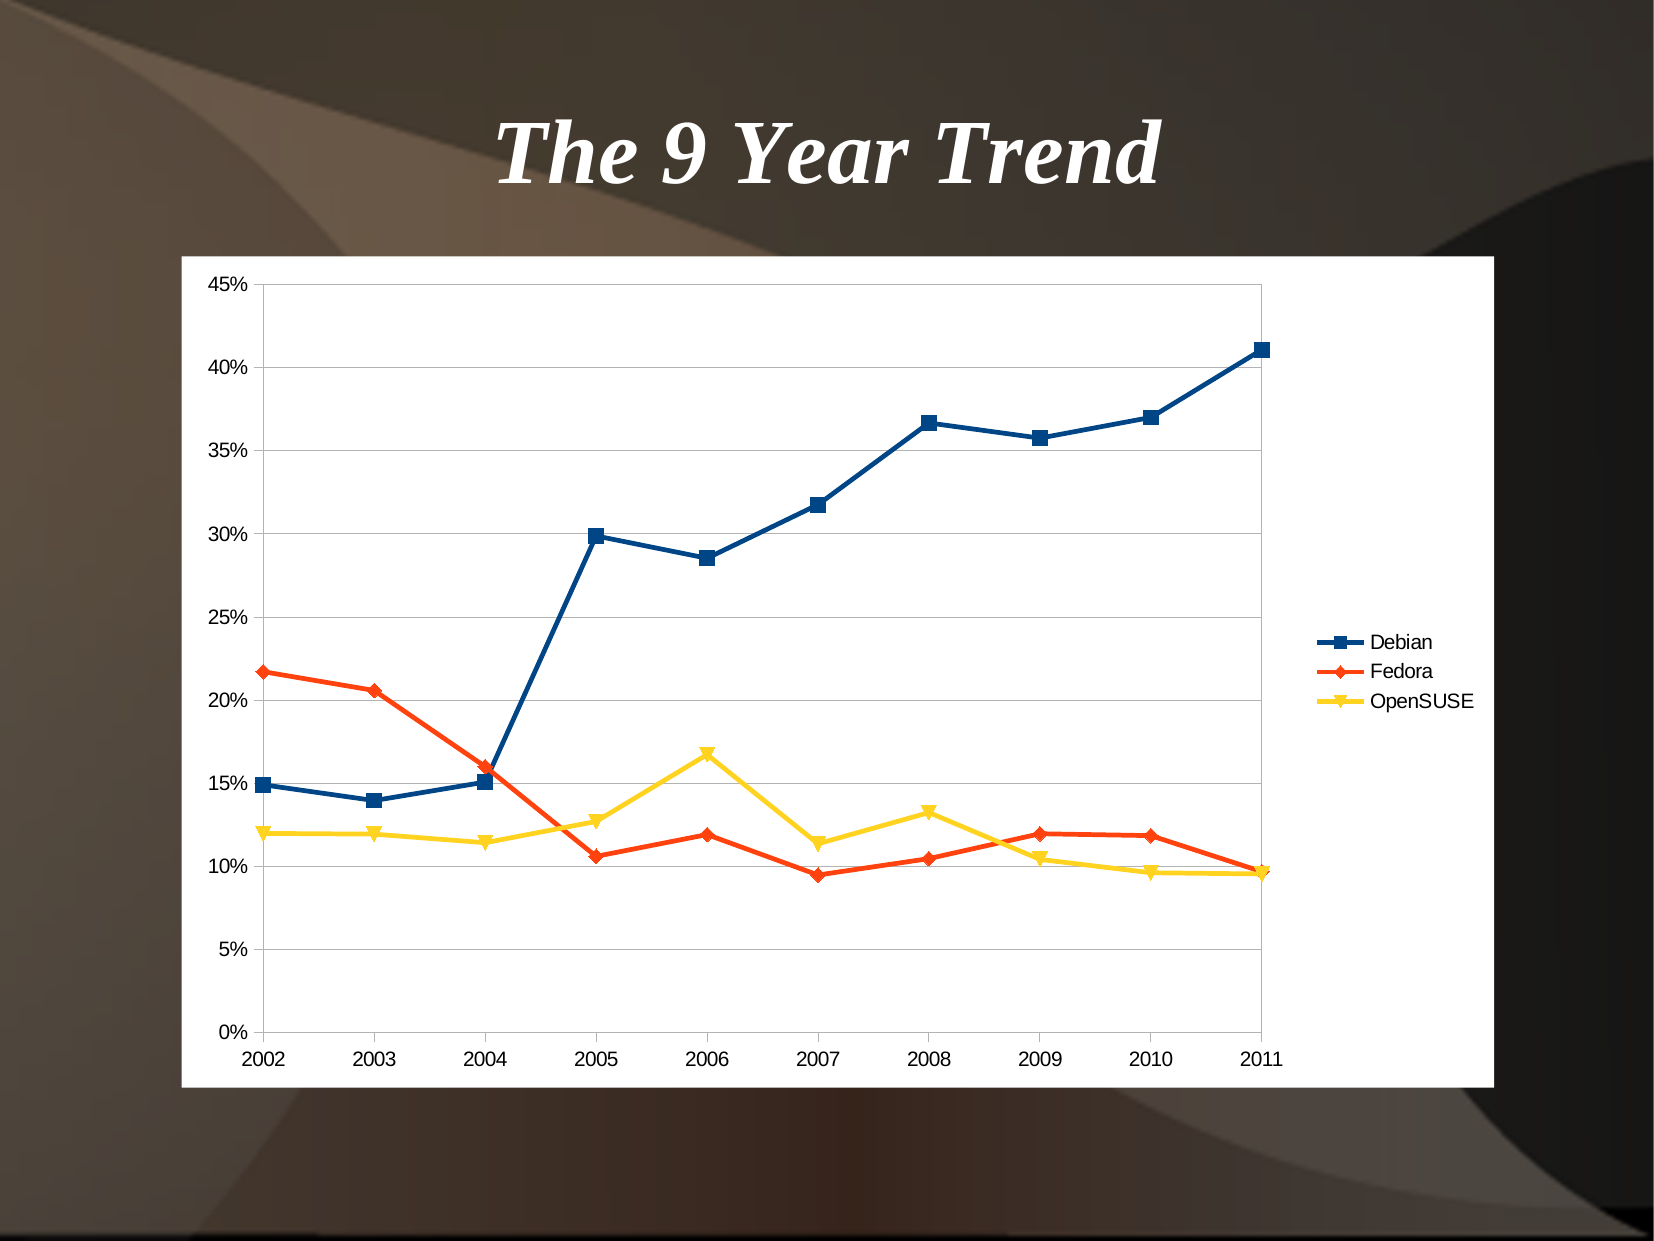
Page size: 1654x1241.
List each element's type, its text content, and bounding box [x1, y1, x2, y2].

picture [0, 0, 1654, 1241]
chart [181, 256, 1495, 1088]
title The 9 Year Trend [82, 56, 1571, 250]
